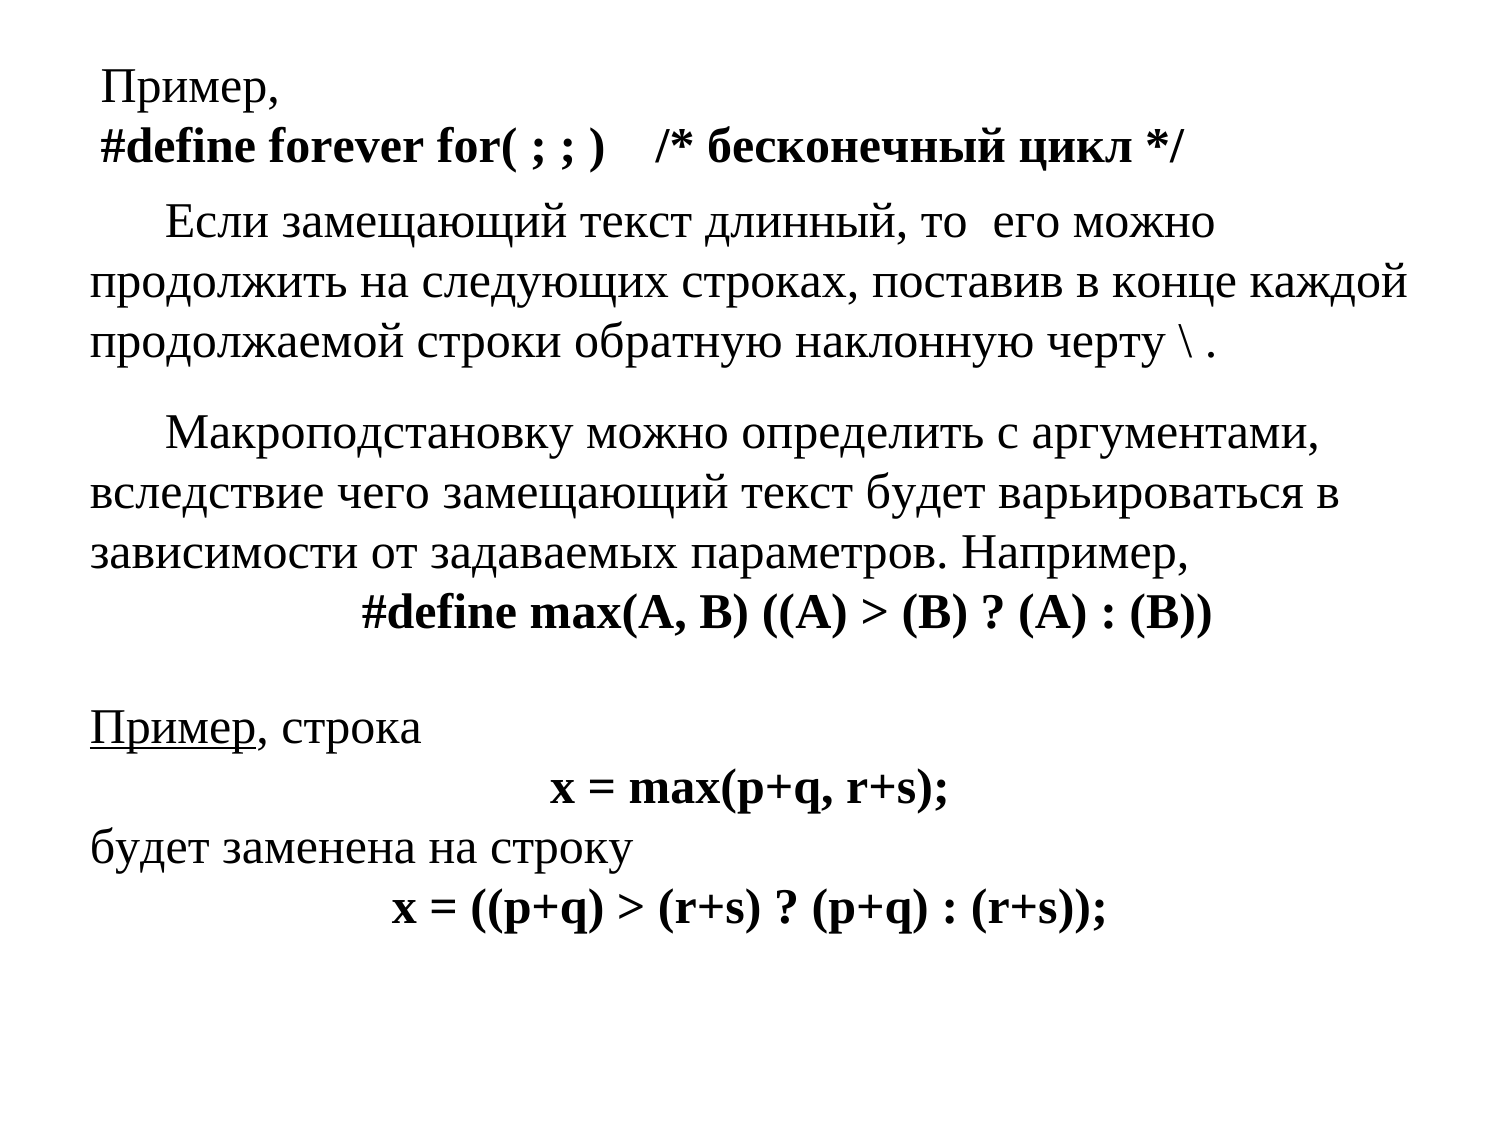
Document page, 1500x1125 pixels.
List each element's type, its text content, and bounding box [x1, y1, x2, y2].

text_box Если замещающий текст длинный, то его можно продолжить на следующих строках, поставив в конце каждой продолжаемой строки обратную наклонную черту \ . [0, 179, 1465, 376]
text_box Макроподстановку можно определить с аргументами, вследствие чего замещающий текст будет варьироваться в зависимости от задаваемых параметров. Например, #define max(A, В) ((А) > (В) ? (А) : (В)) [0, 390, 1500, 647]
text_box Пример, строка х = max(p+q, r+s); будет заменена на строку х = ((p+q) > (r+s) ? (p+q) : (r+s)); [0, 685, 1500, 942]
text_box Пример, #define forever for( ; ; ) /* бесконечный цикл */ [85, 44, 1500, 181]
